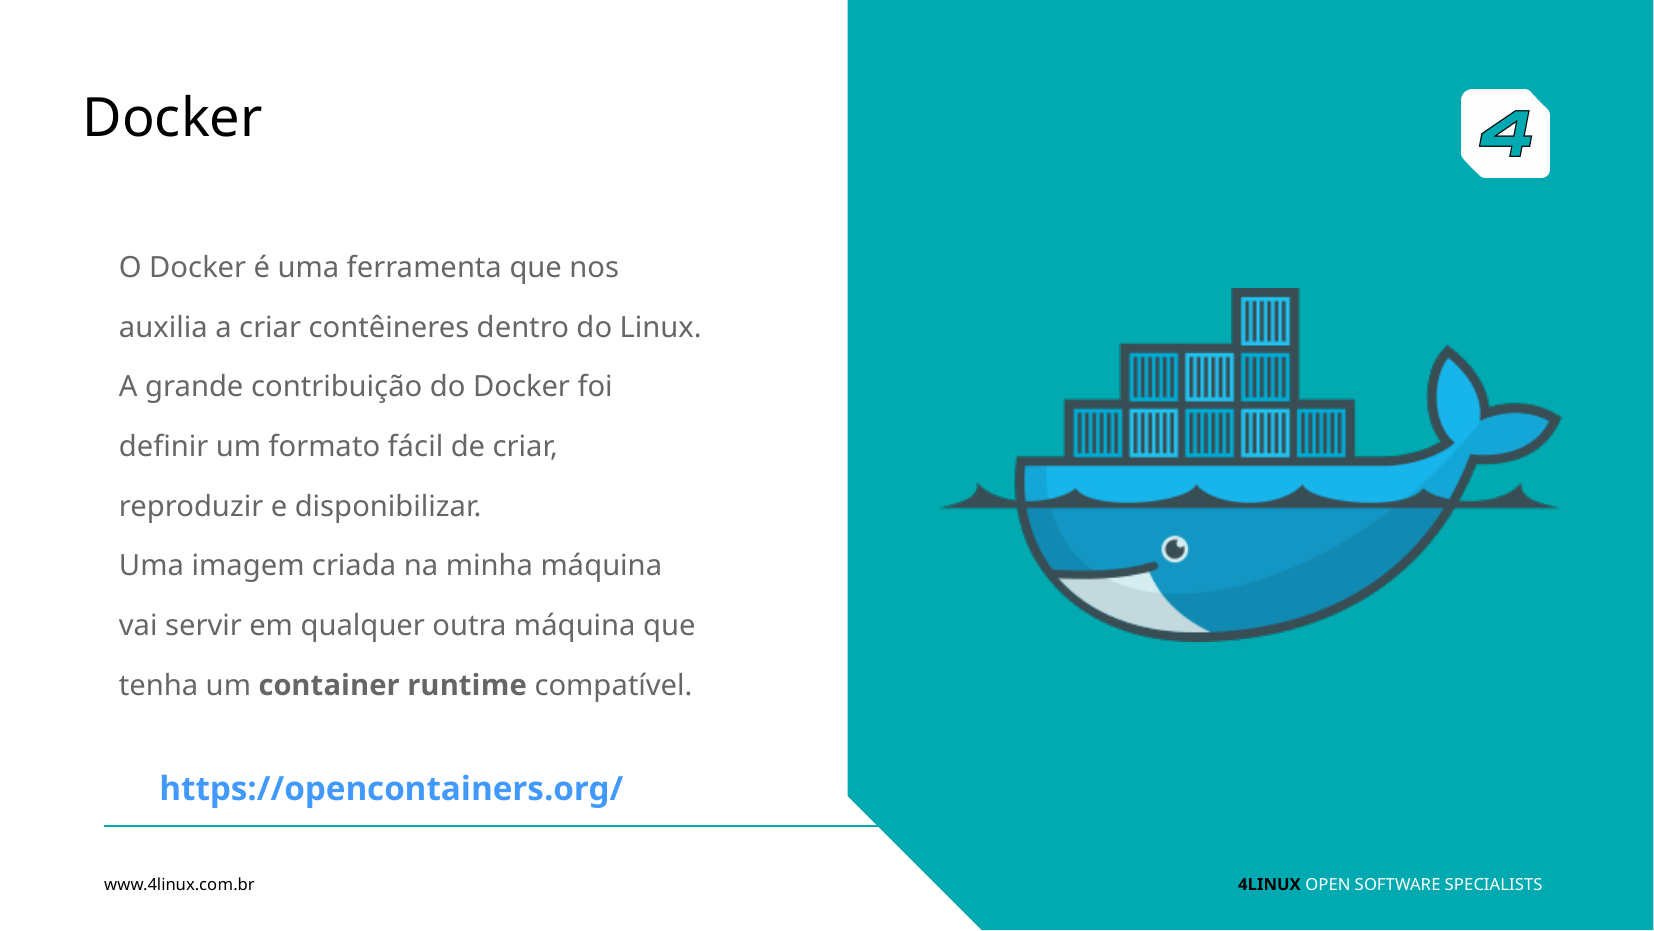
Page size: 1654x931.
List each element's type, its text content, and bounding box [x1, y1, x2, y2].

text_box O Docker é uma ferramenta que nos auxilia a criar contêineres dentro do Linux. A grande contribuição do Docker foi definir um formato fácil de criar, reproduzir e disponibilizar. Uma imagem criada na minha máquina vai servir em qualquer outra máquina que tenha um container runtime compatível. [104, 219, 724, 711]
text_box https://opencontainers.org/ [144, 757, 683, 826]
picture [939, 288, 1562, 642]
text_box [847, 0, 1654, 931]
picture [1461, 89, 1550, 178]
title Docker [82, 37, 1571, 193]
text_box 4LINUX OPEN SOFTWARE SPECIALISTS [1238, 872, 1550, 896]
